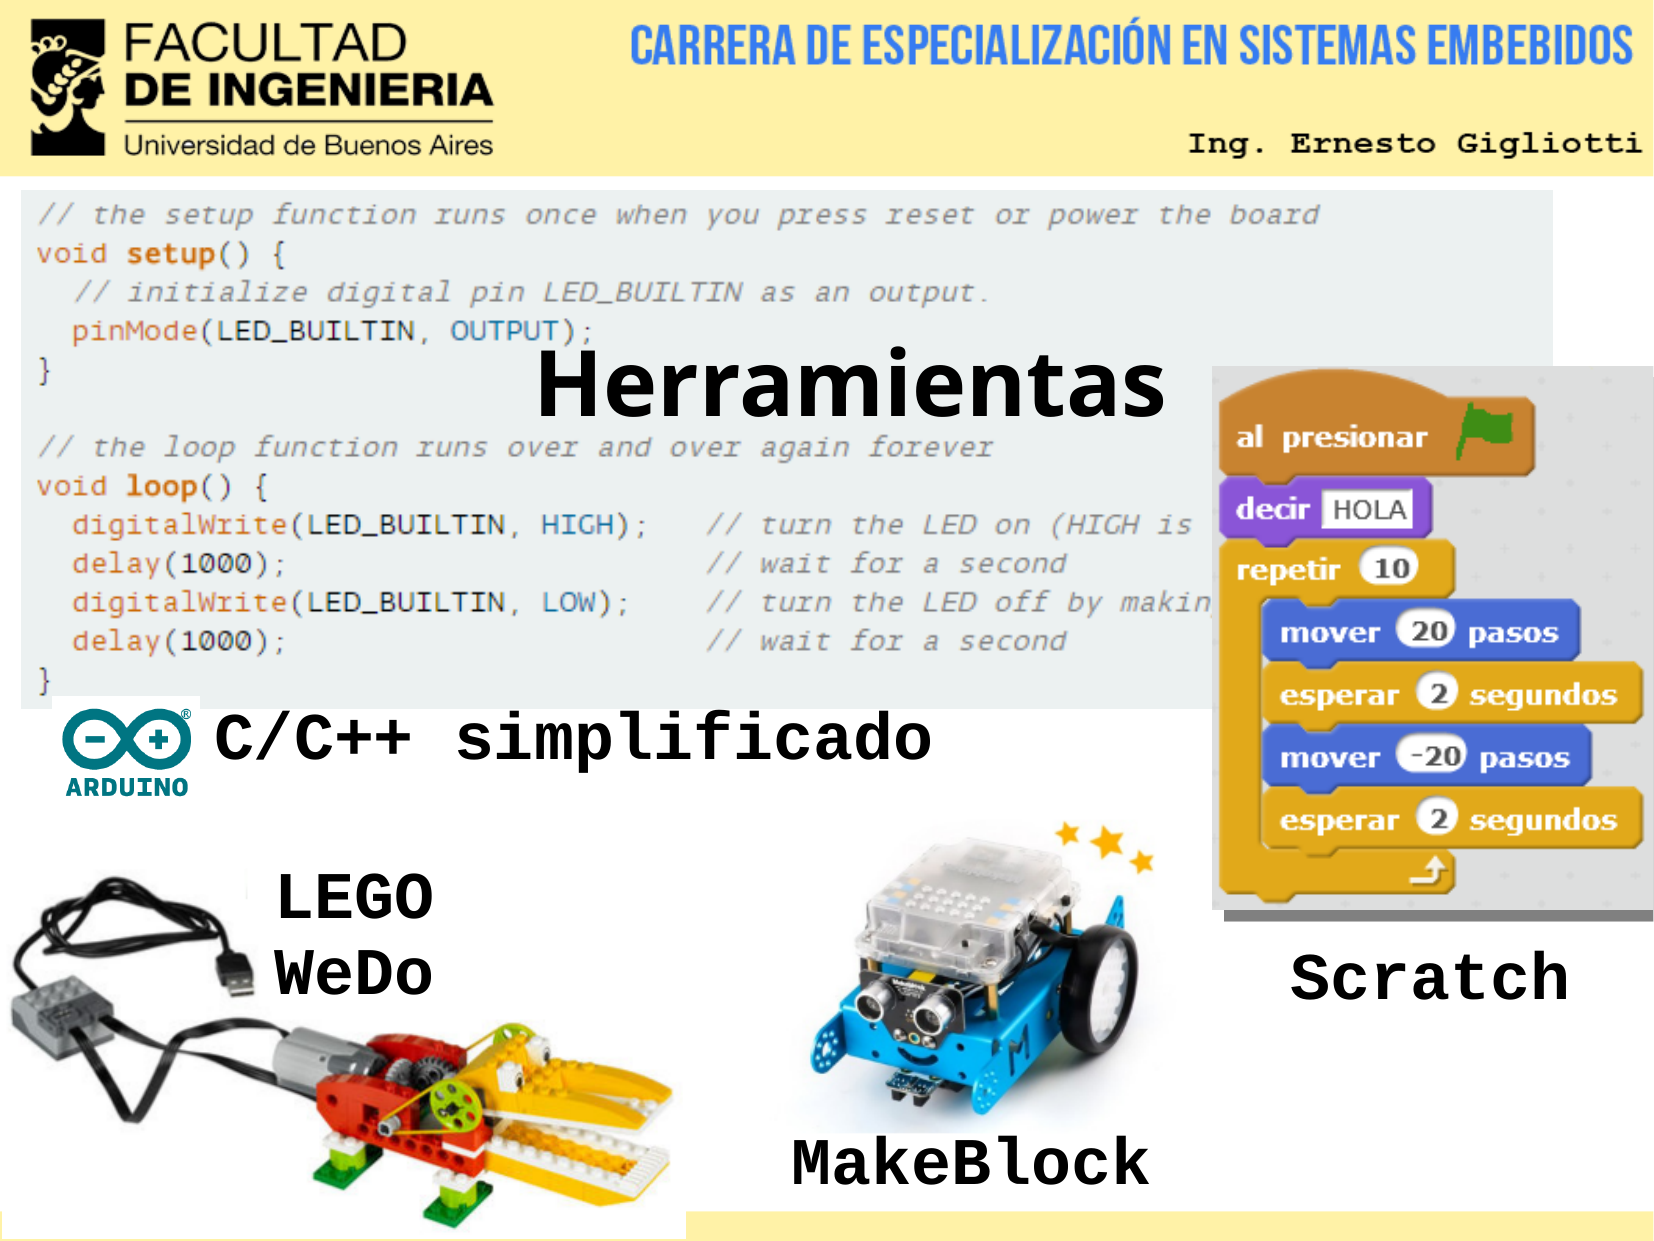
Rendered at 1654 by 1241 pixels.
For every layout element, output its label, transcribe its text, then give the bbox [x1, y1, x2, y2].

title Herramientas [106, 277, 1595, 485]
text_box Scratch [1275, 937, 1650, 1028]
text_box LEGO WeDo [259, 855, 634, 1022]
picture [0, 0, 1654, 1241]
text_box MakeBlock [776, 1121, 1186, 1241]
text_box C/C++ simplificado [200, 696, 963, 787]
